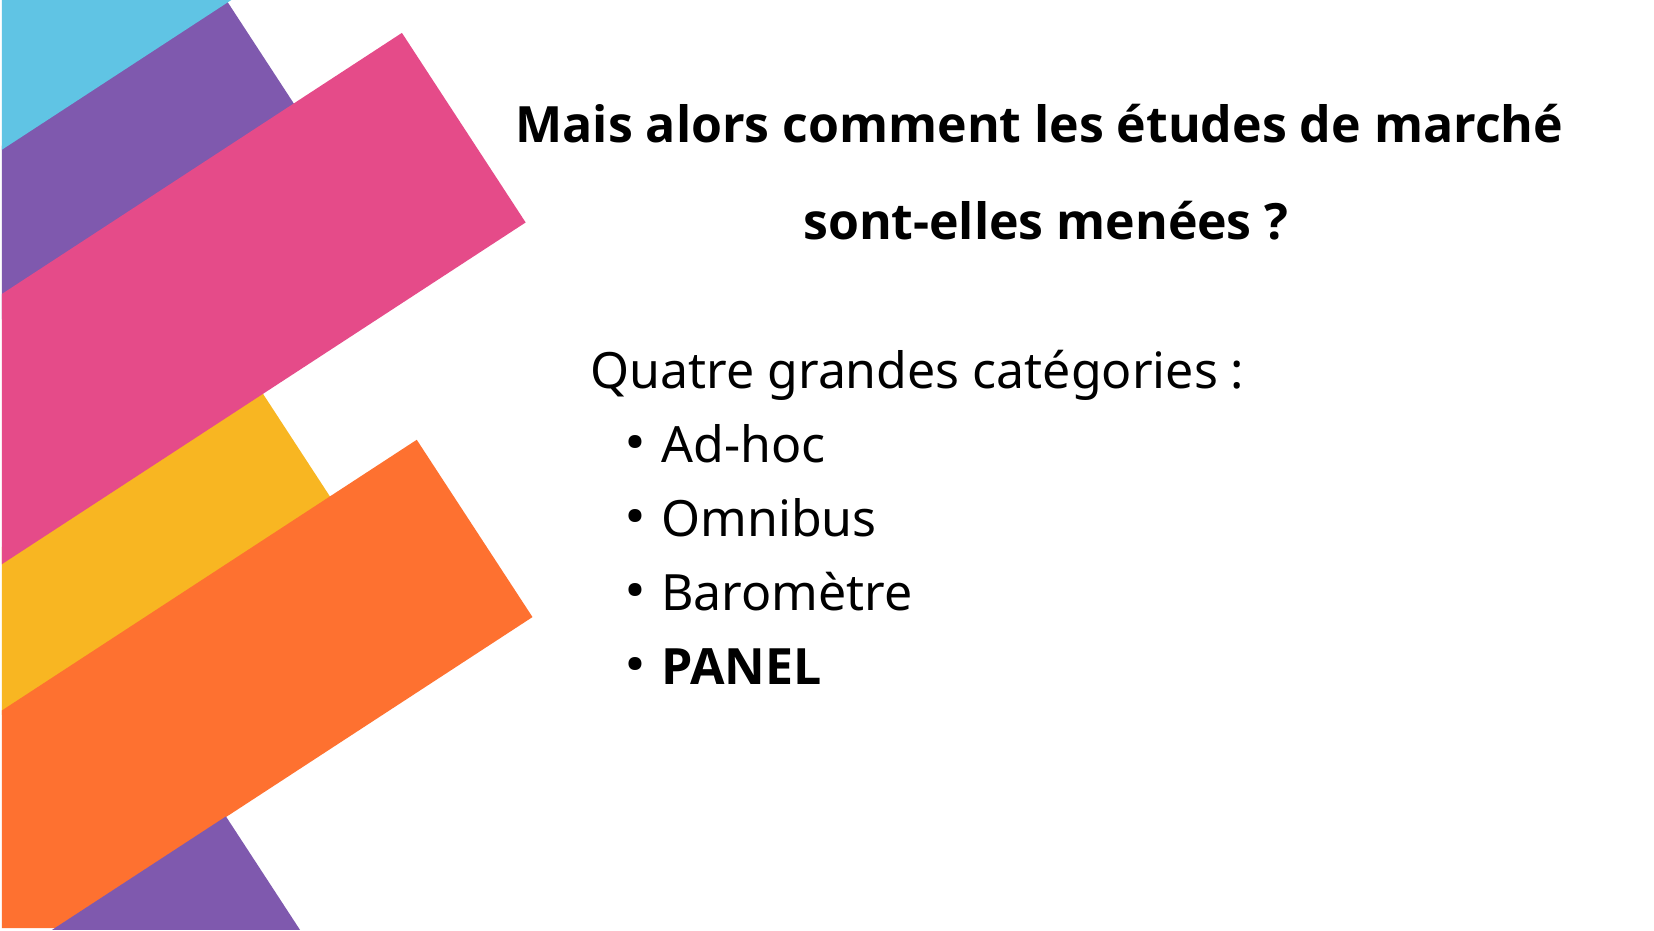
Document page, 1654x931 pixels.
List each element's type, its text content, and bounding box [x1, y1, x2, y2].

list Mais alors comment les études de marché sont-elles menées ? Quatre grandes catégories : Ad-hoc Omnibus Baromètre PANEL [236, 88, 1654, 798]
